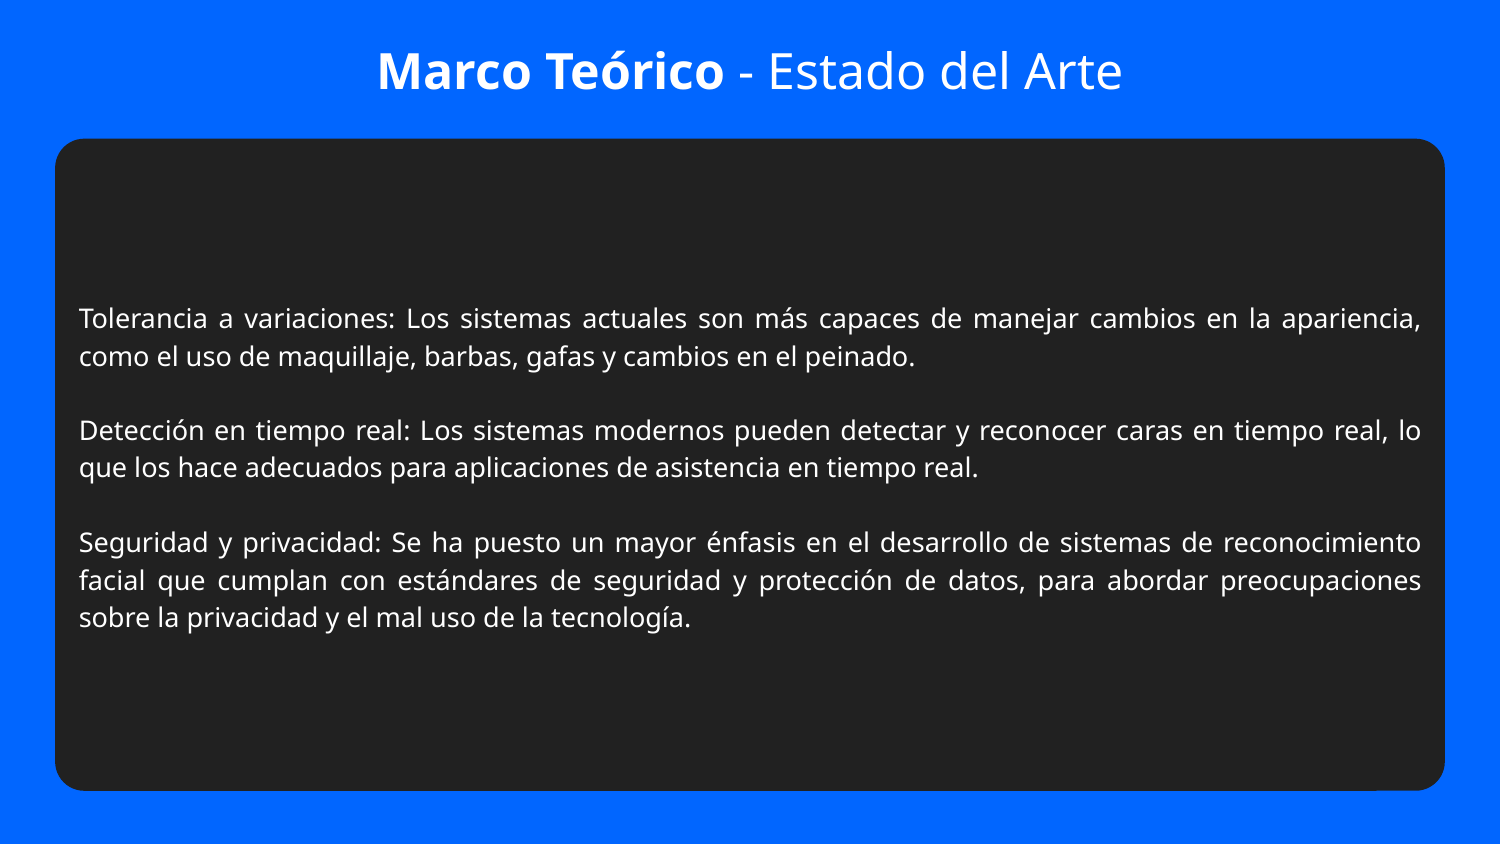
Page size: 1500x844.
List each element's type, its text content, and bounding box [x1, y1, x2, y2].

text_box Tolerancia a variaciones: Los sistemas actuales son más capaces de manejar cambios en la apariencia, como el uso de maquillaje, barbas, gafas y cambios en el peinado. Detección en tiempo real: Los sistemas modernos pueden detectar y reconocer caras en tiempo real, lo que los hace adecuados para aplicaciones de asistencia en tiempo real. Seguridad y privacidad: Se ha puesto un mayor énfasis en el desarrollo de sistemas de reconocimiento facial que cumplan con estándares de seguridad y protección de datos, para abordar preocupaciones sobre la privacidad y el mal uso de la tecnología. [55, 138, 1445, 791]
text_box Marco Teórico - Estado del Arte [0, 0, 1500, 139]
